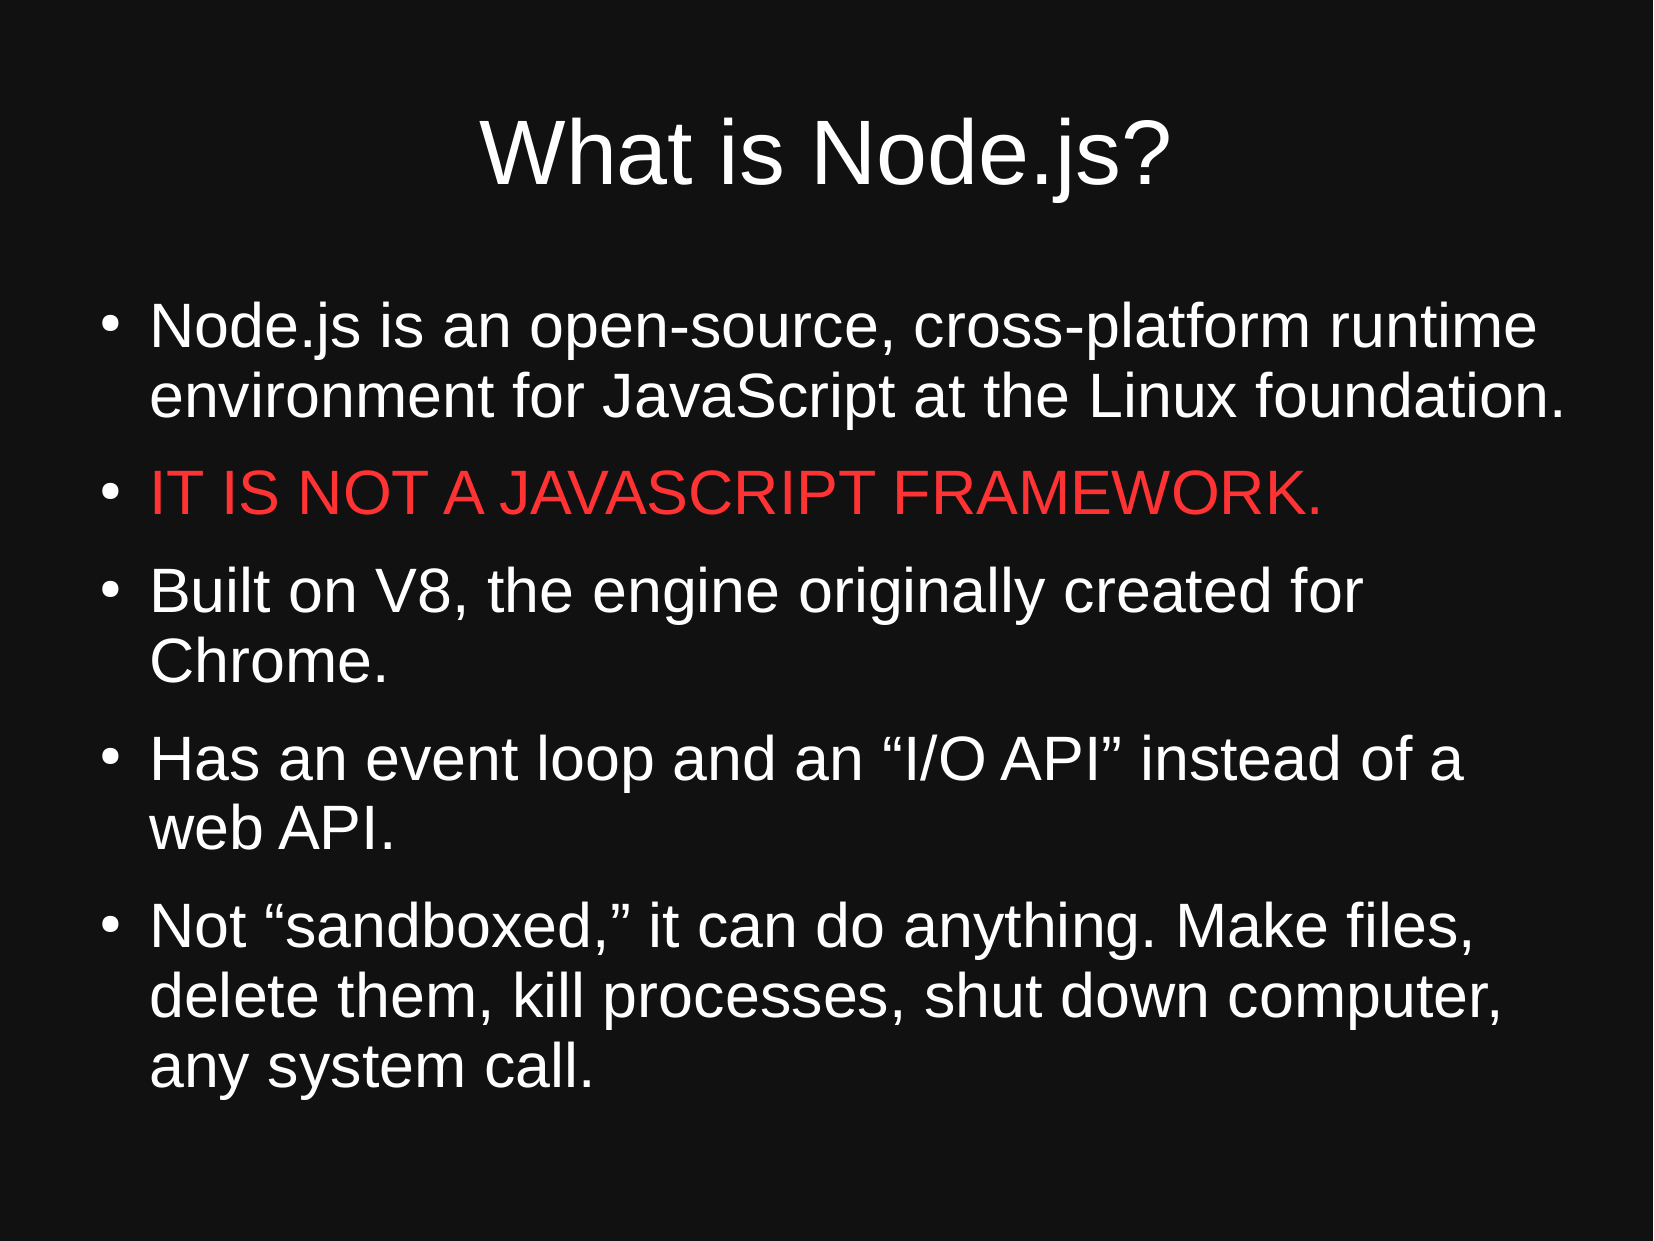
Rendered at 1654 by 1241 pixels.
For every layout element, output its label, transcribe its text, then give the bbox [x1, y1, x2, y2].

list Node.js is an open-source, cross-platform runtime environment for JavaScript at the Linux foundation. IT IS NOT A JAVASCRIPT FRAMEWORK. Built on V8, the engine originally created for Chrome. Has an event loop and an “I/O API” instead of a web API. Not “sandboxed,” it can do anything. Make files, delete them, kill processes, shut down computer, any system call. [82, 290, 1571, 1156]
title What is Node.js? [82, 49, 1571, 257]
